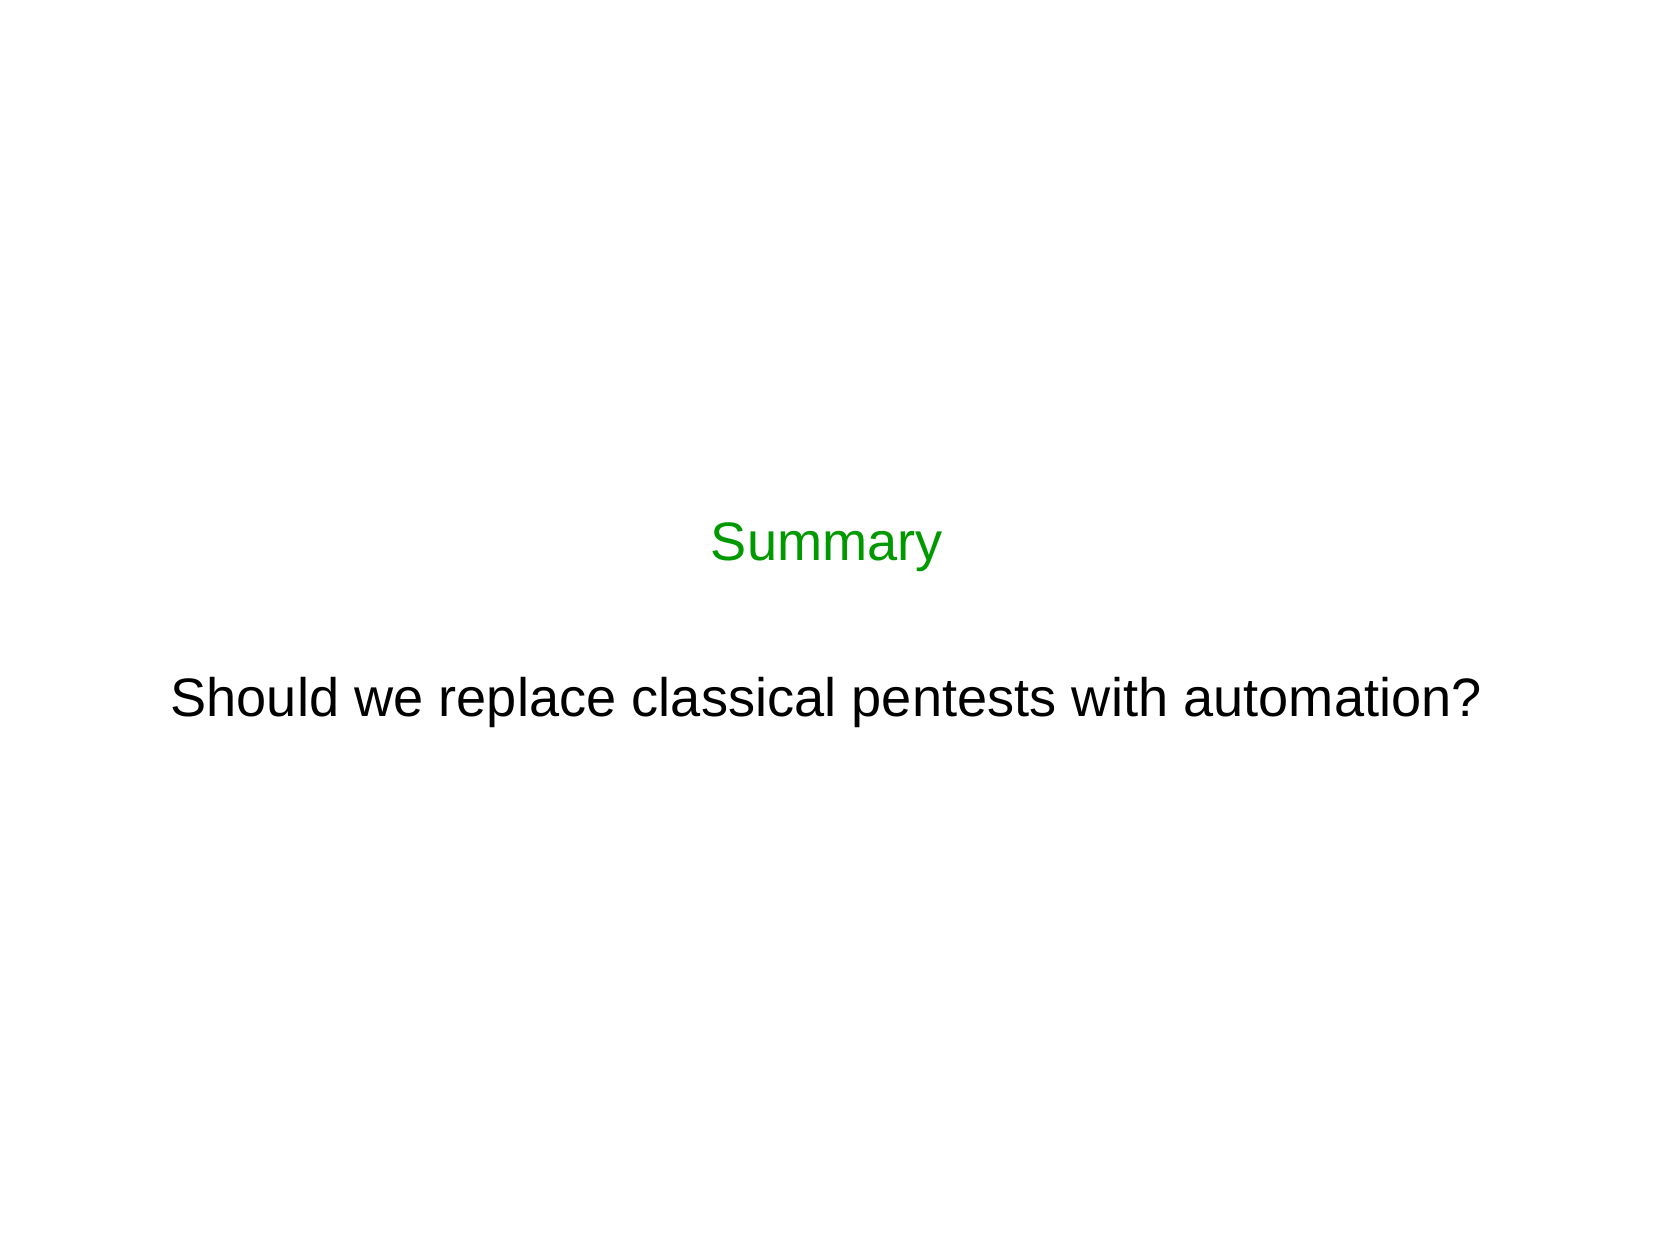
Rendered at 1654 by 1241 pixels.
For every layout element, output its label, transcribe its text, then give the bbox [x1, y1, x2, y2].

text_box Summary Should we replace classical pentests with automation? [155, 504, 1498, 736]
